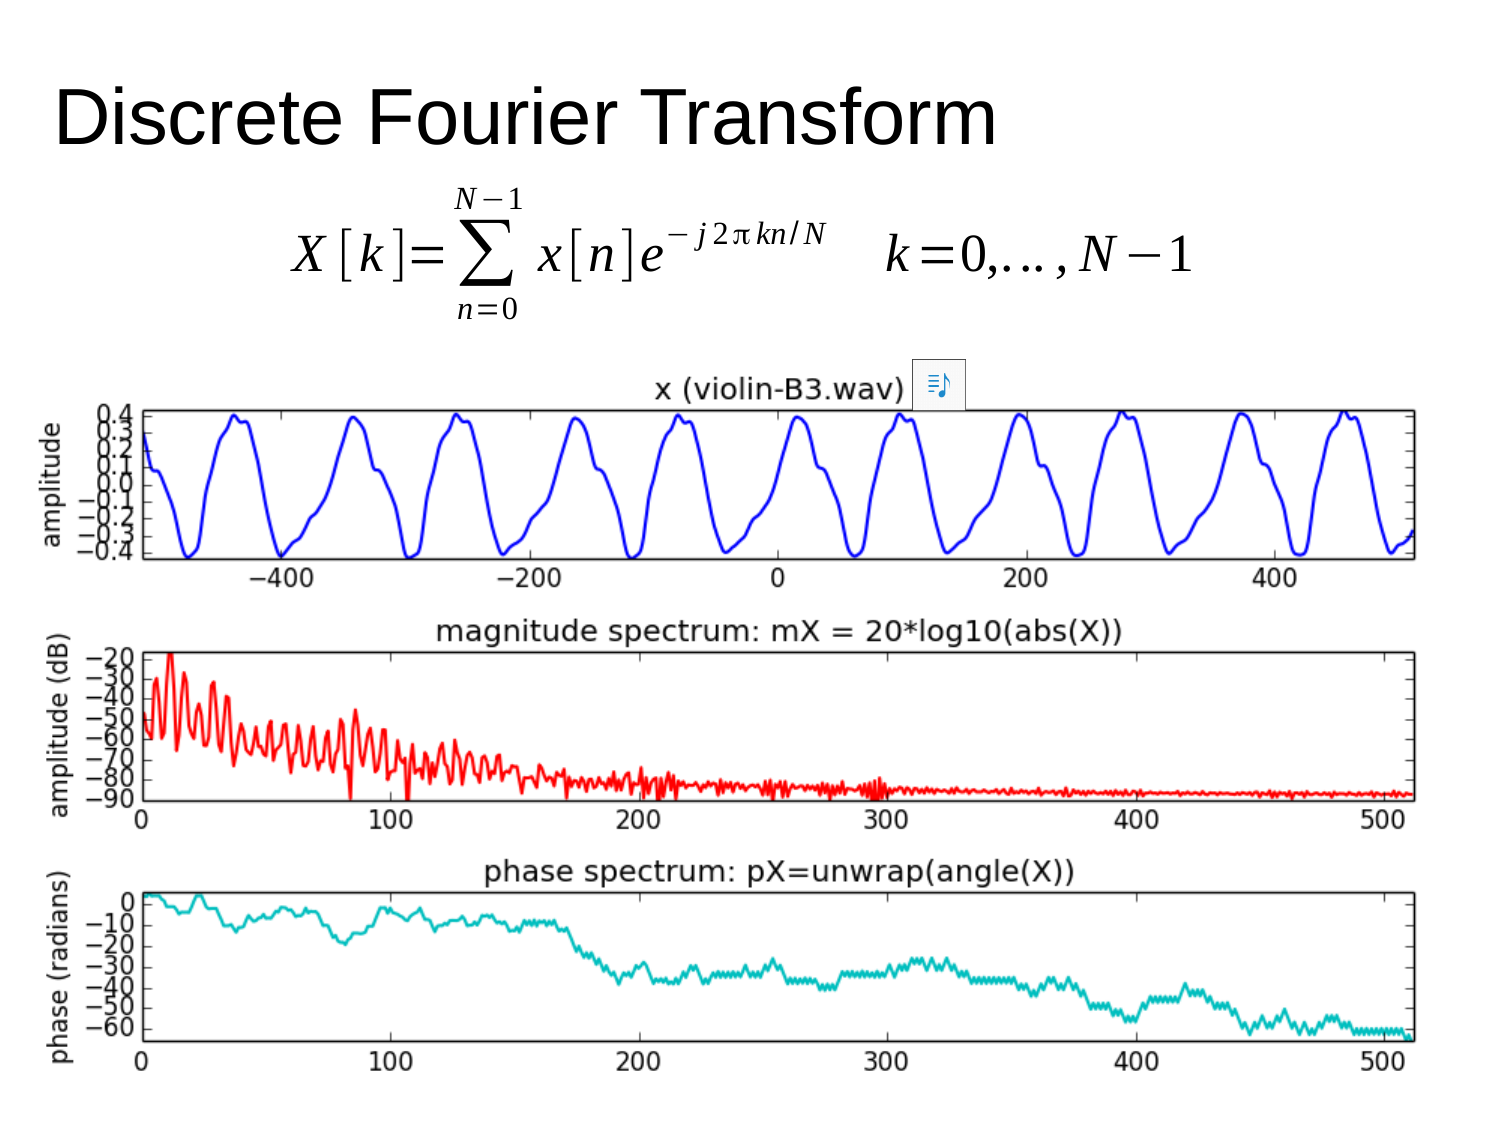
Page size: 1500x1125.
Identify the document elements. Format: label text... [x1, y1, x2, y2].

chart [280, 180, 1201, 327]
picture [15, 350, 1441, 1101]
title Discrete Fourier Transform [53, 19, 1403, 207]
text_box [911, 358, 967, 411]
